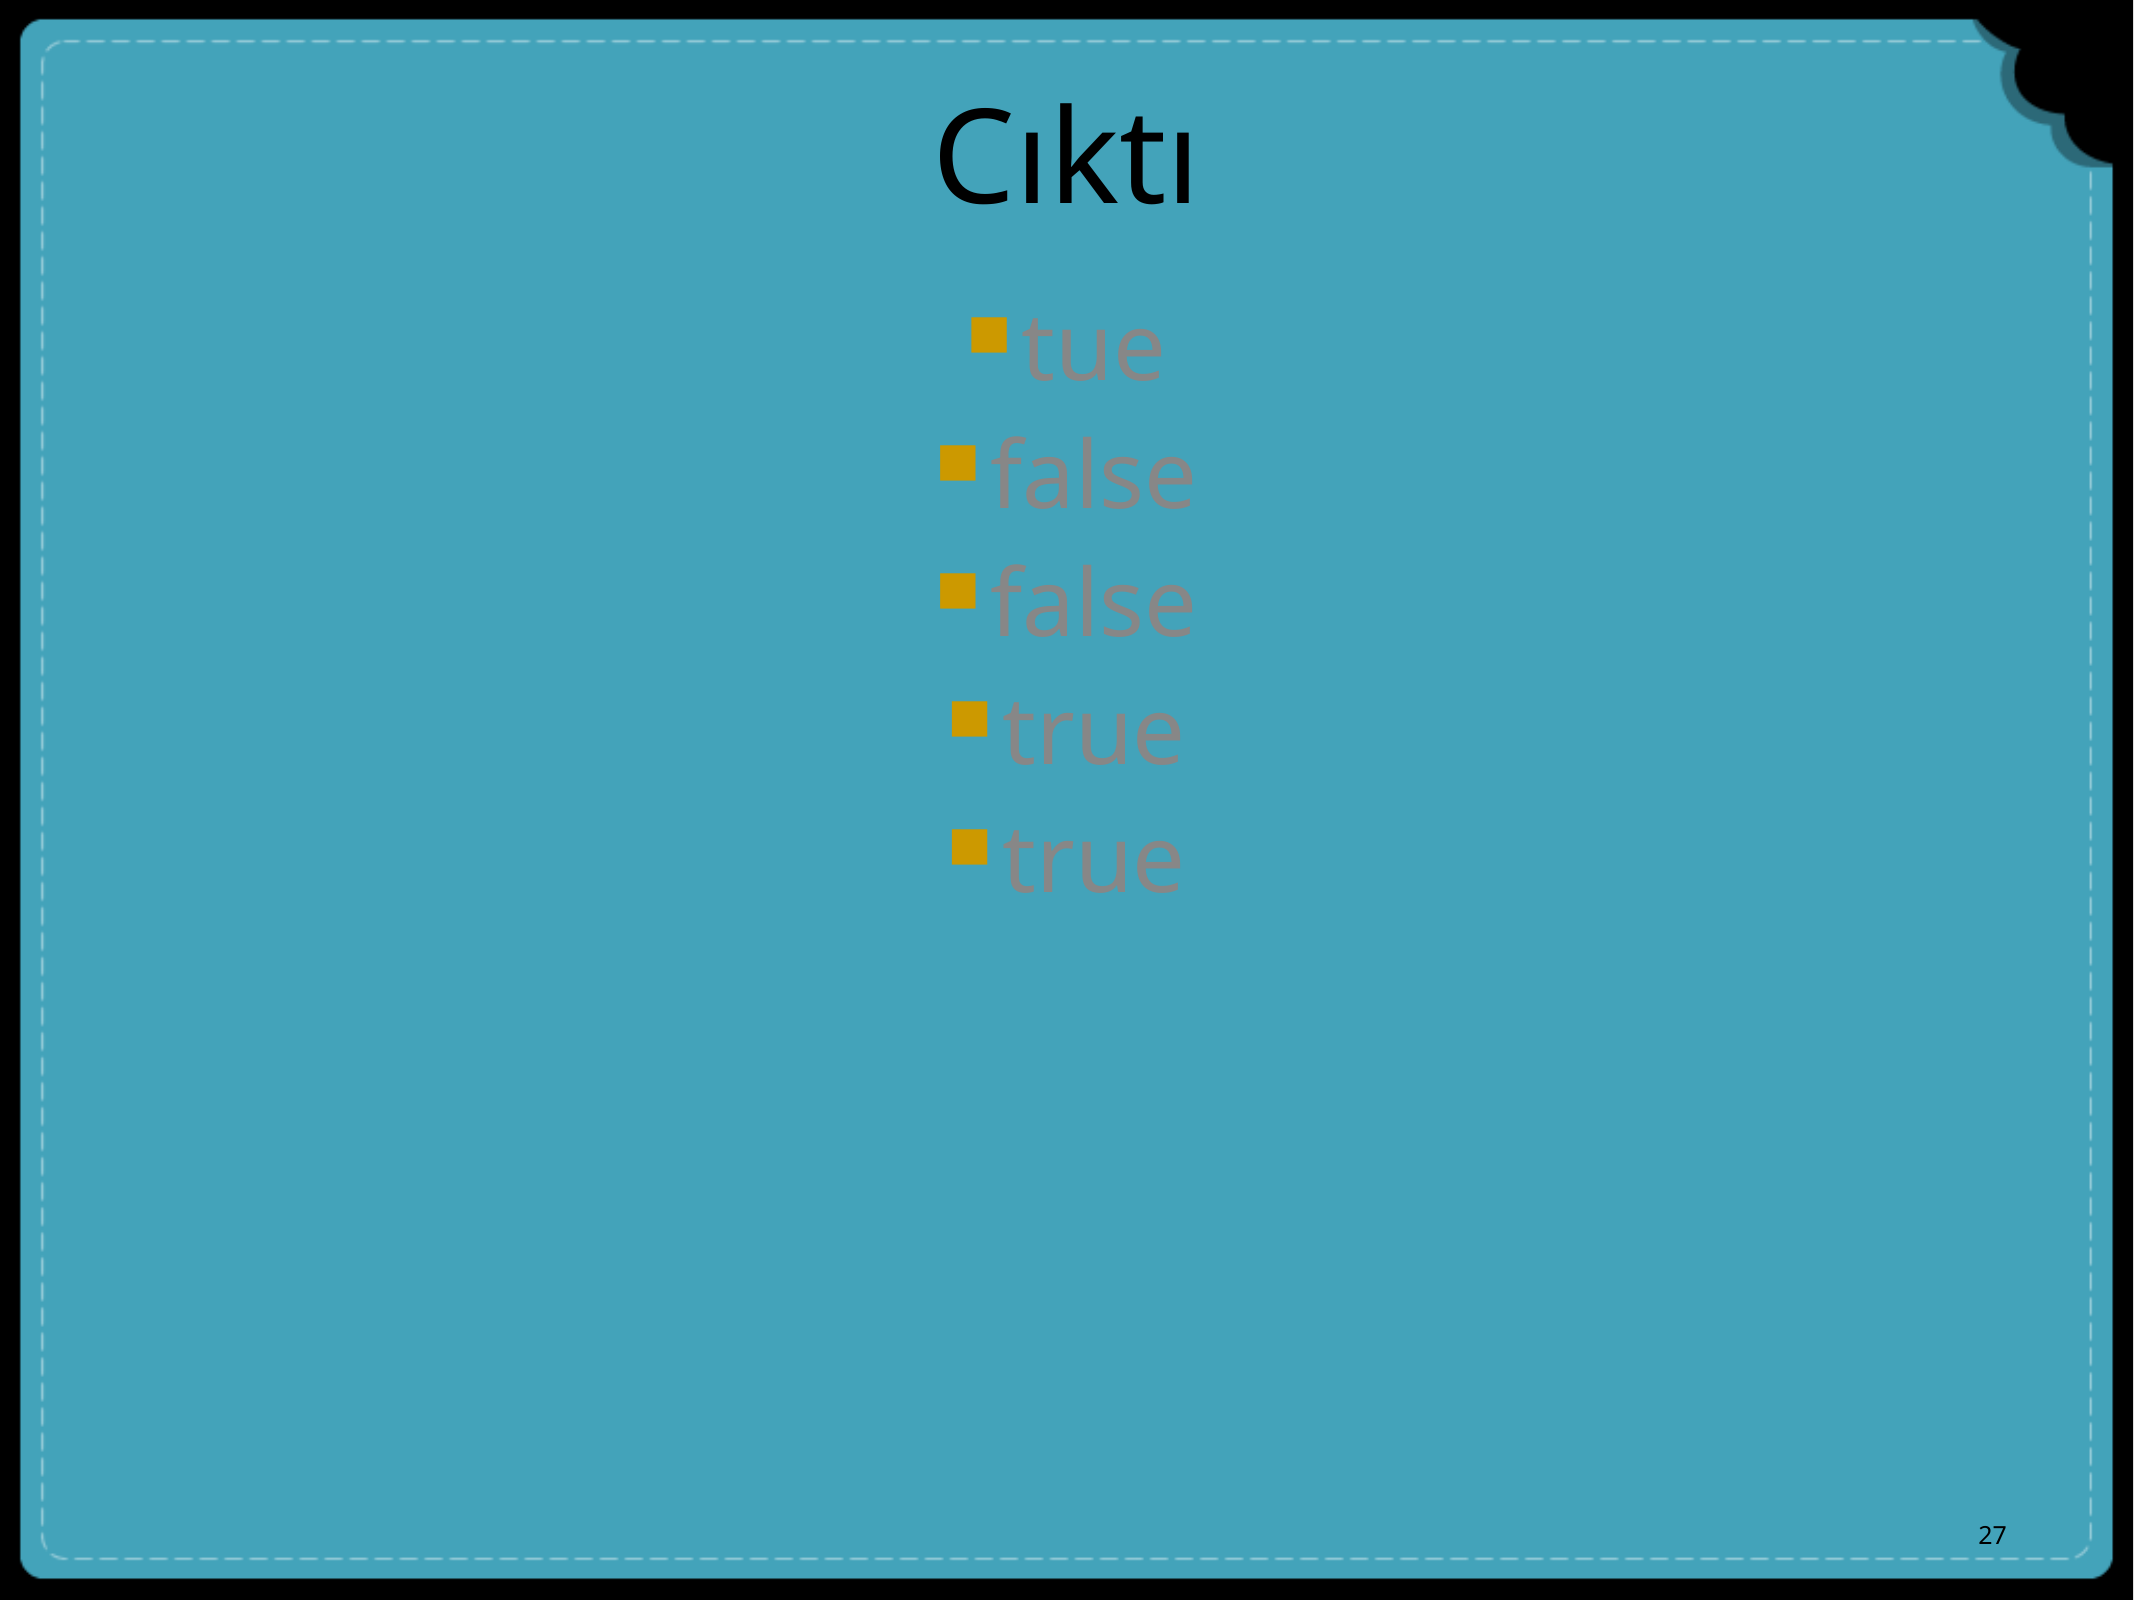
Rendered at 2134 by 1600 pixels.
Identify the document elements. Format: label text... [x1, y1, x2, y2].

title Cıktı [106, 64, 2027, 279]
picture [0, 0, 2134, 1600]
list tue false false true true [106, 279, 2027, 1431]
